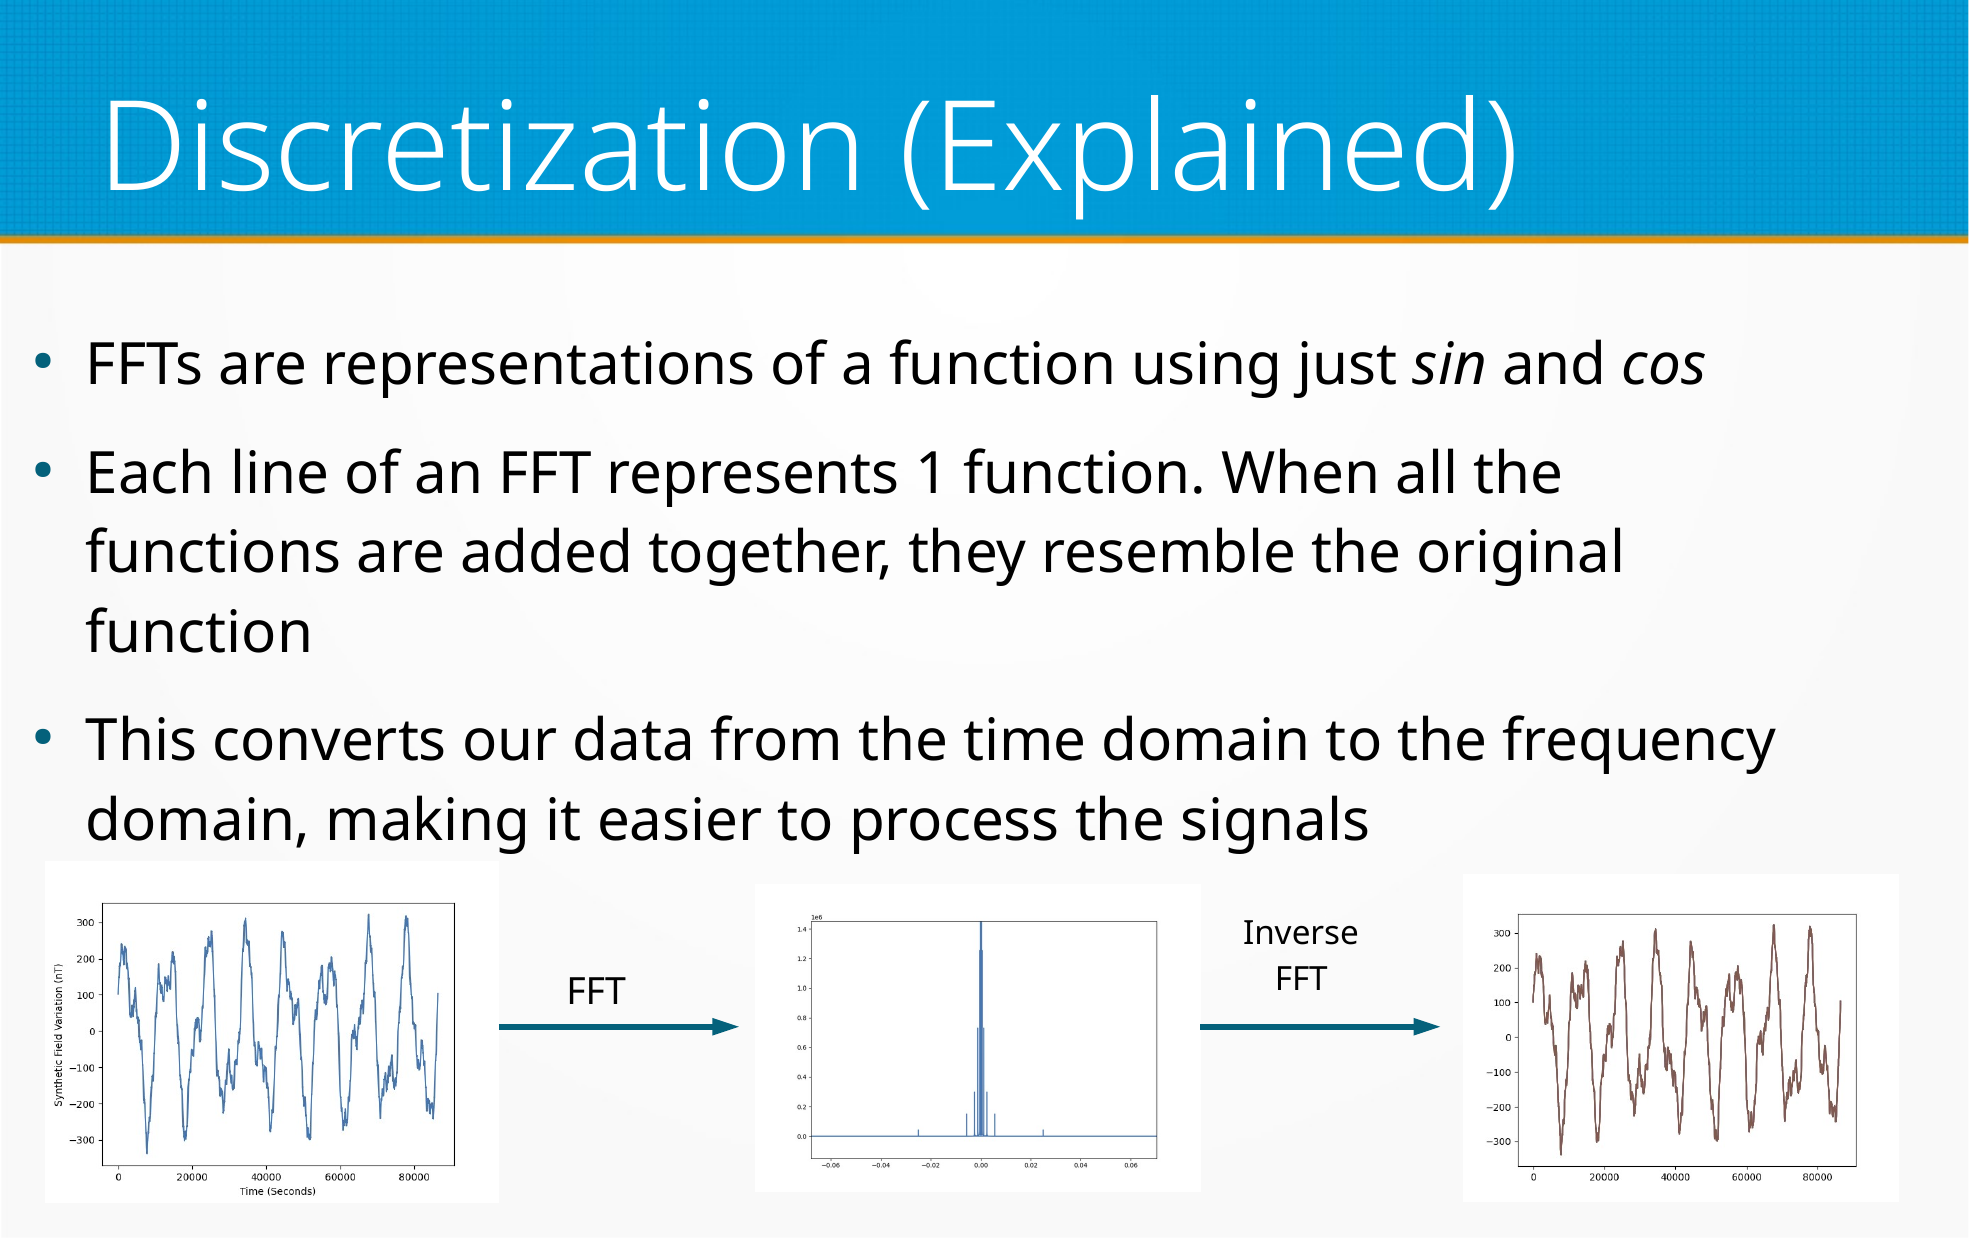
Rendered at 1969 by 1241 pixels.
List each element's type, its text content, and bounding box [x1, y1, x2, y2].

list FFTs are representations of a function using just sin and cos Each line of an FFT represents 1 function. When all the functions are added together, they resemble the original function This converts our data from the time domain to the frequency domain, making it easier to process the signals [15, 214, 1816, 1145]
picture [0, 233, 1969, 1241]
title Discretization (Explained) [98, 19, 1870, 227]
text_box Inverse FFT [1233, 910, 1369, 999]
text_box FFT [560, 962, 696, 1018]
